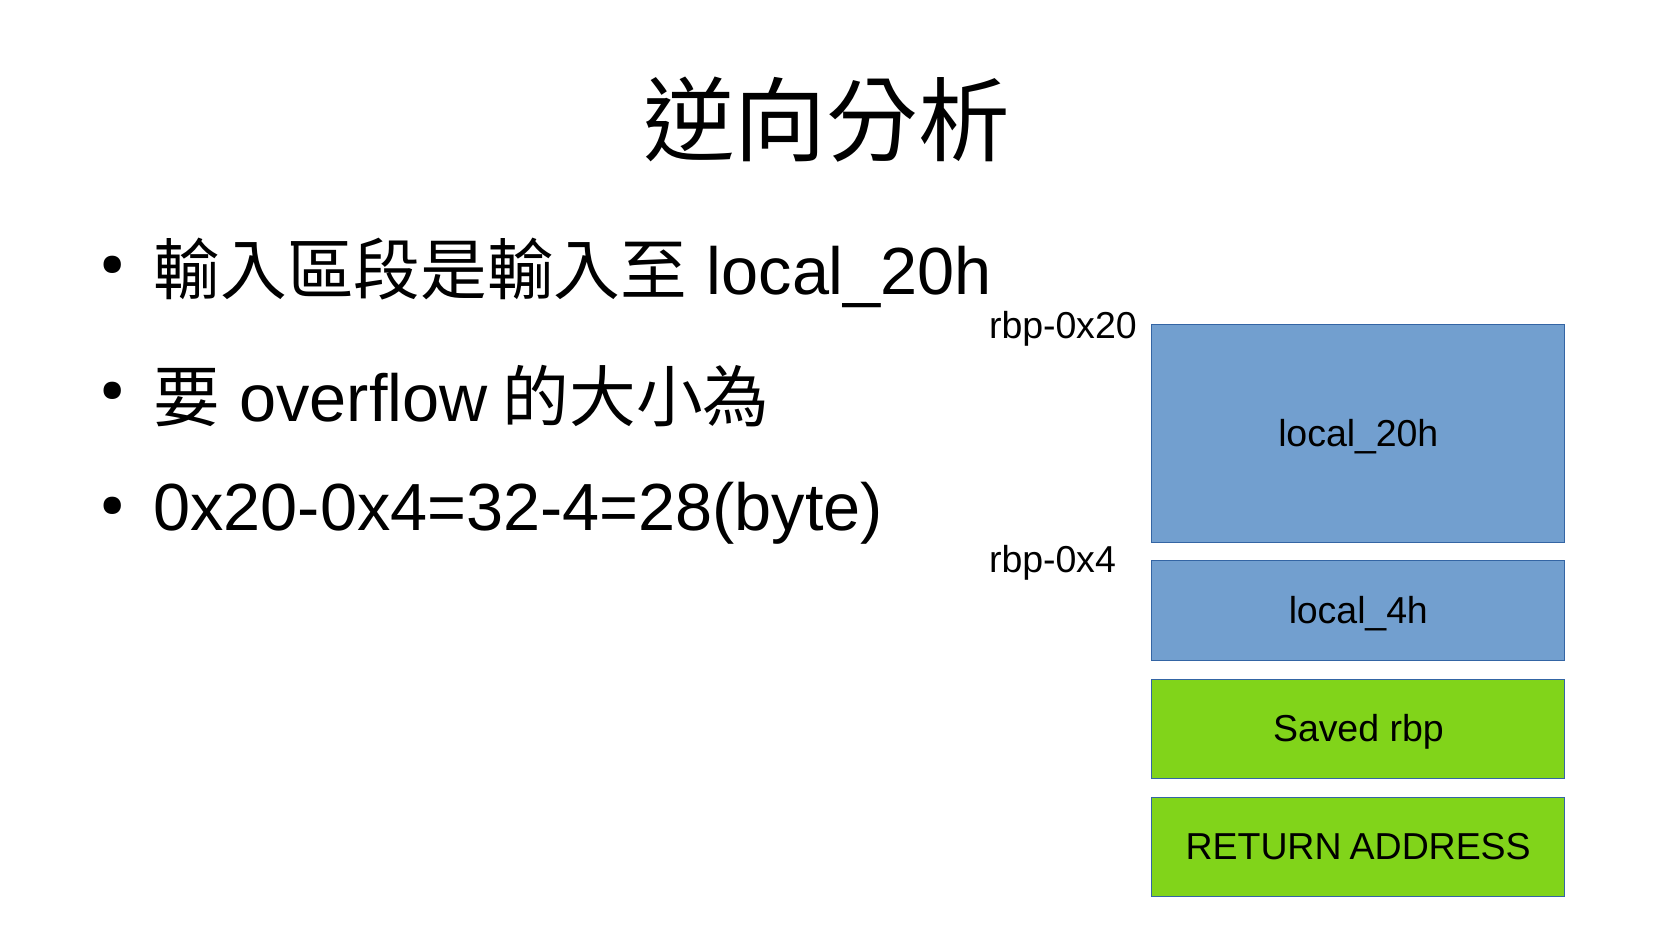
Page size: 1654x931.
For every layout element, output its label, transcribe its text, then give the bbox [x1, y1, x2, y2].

text_box local_20h [1151, 324, 1565, 543]
text_box Saved rbp [1151, 679, 1565, 779]
text_box rbp-0x20 [974, 297, 1152, 355]
text_box local_4h [1151, 560, 1565, 661]
title 逆向分析 [82, 37, 1571, 193]
text_box RETURN ADDRESS [1151, 797, 1565, 897]
list 輸入區段是輸入至local_20h 要overflow的大小為 0x20-0x4=32-4=28(byte) [82, 217, 1571, 758]
text_box rbp-0x4 [974, 531, 1152, 589]
